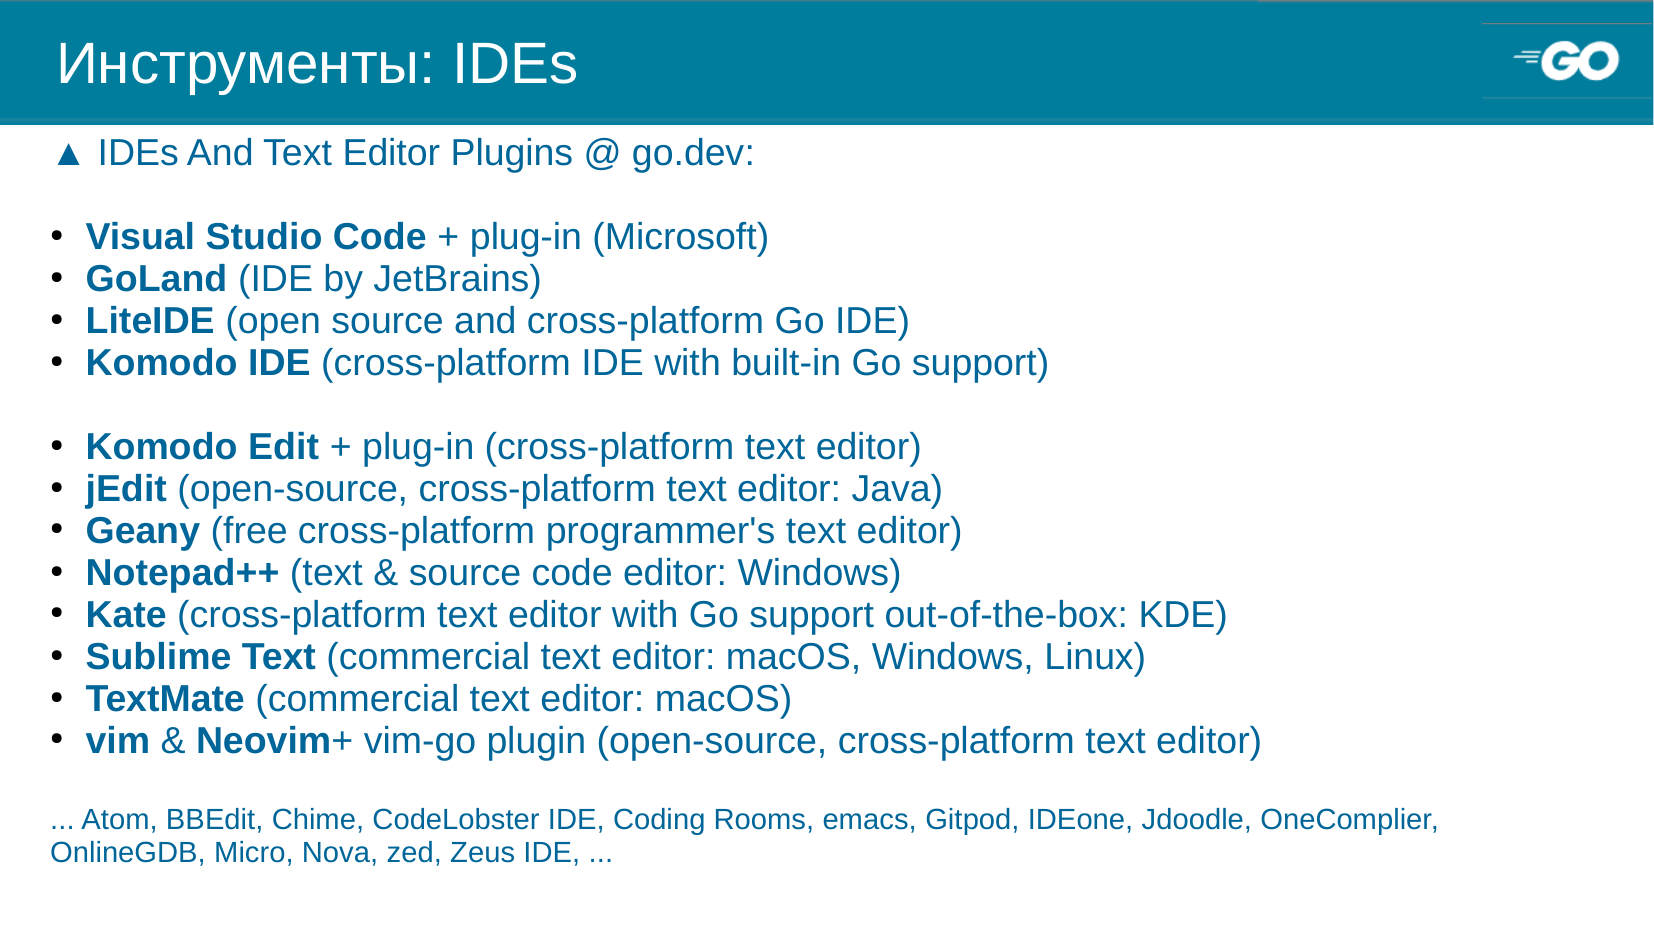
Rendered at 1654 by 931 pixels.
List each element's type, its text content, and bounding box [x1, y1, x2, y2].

picture [1542, 41, 1619, 81]
text_box ▲ IDEs And Text Editor Plugins @ go.dev: Visual Studio Code + plug-in (Microsoft) GoLand (IDE by JetBrains) LiteIDE (open source and cross-platform Go IDE) Komodo IDE (cross-platform IDE with built-in Go support) Komodo Edit + plug-in (cross-platform text editor) jEdit (open-source, cross-platform text editor: Java) Geany (free cross-platform programmer's text editor) Notepad++ (text & source code editor: Windows) Kate (cross-platform text editor with Go support out-of-the-box: KDE) Sublime Text (commercial text editor: macOS, Windows, Linux) TextMate (commercial text editor: macOS) vim & Neovim+ vim-go plugin (open-source, cross-platform text editor) ... Atom, BBEdit, Chime, CodeLobster IDE, Coding Rooms, emacs, Gitpod, IDEone, Jdoodle, OneComplier, OnlineGDB, Micro, Nova, zed, Zeus IDE, ... [35, 124, 1619, 898]
text_box Инструменты: IDEs [41, 23, 1495, 104]
